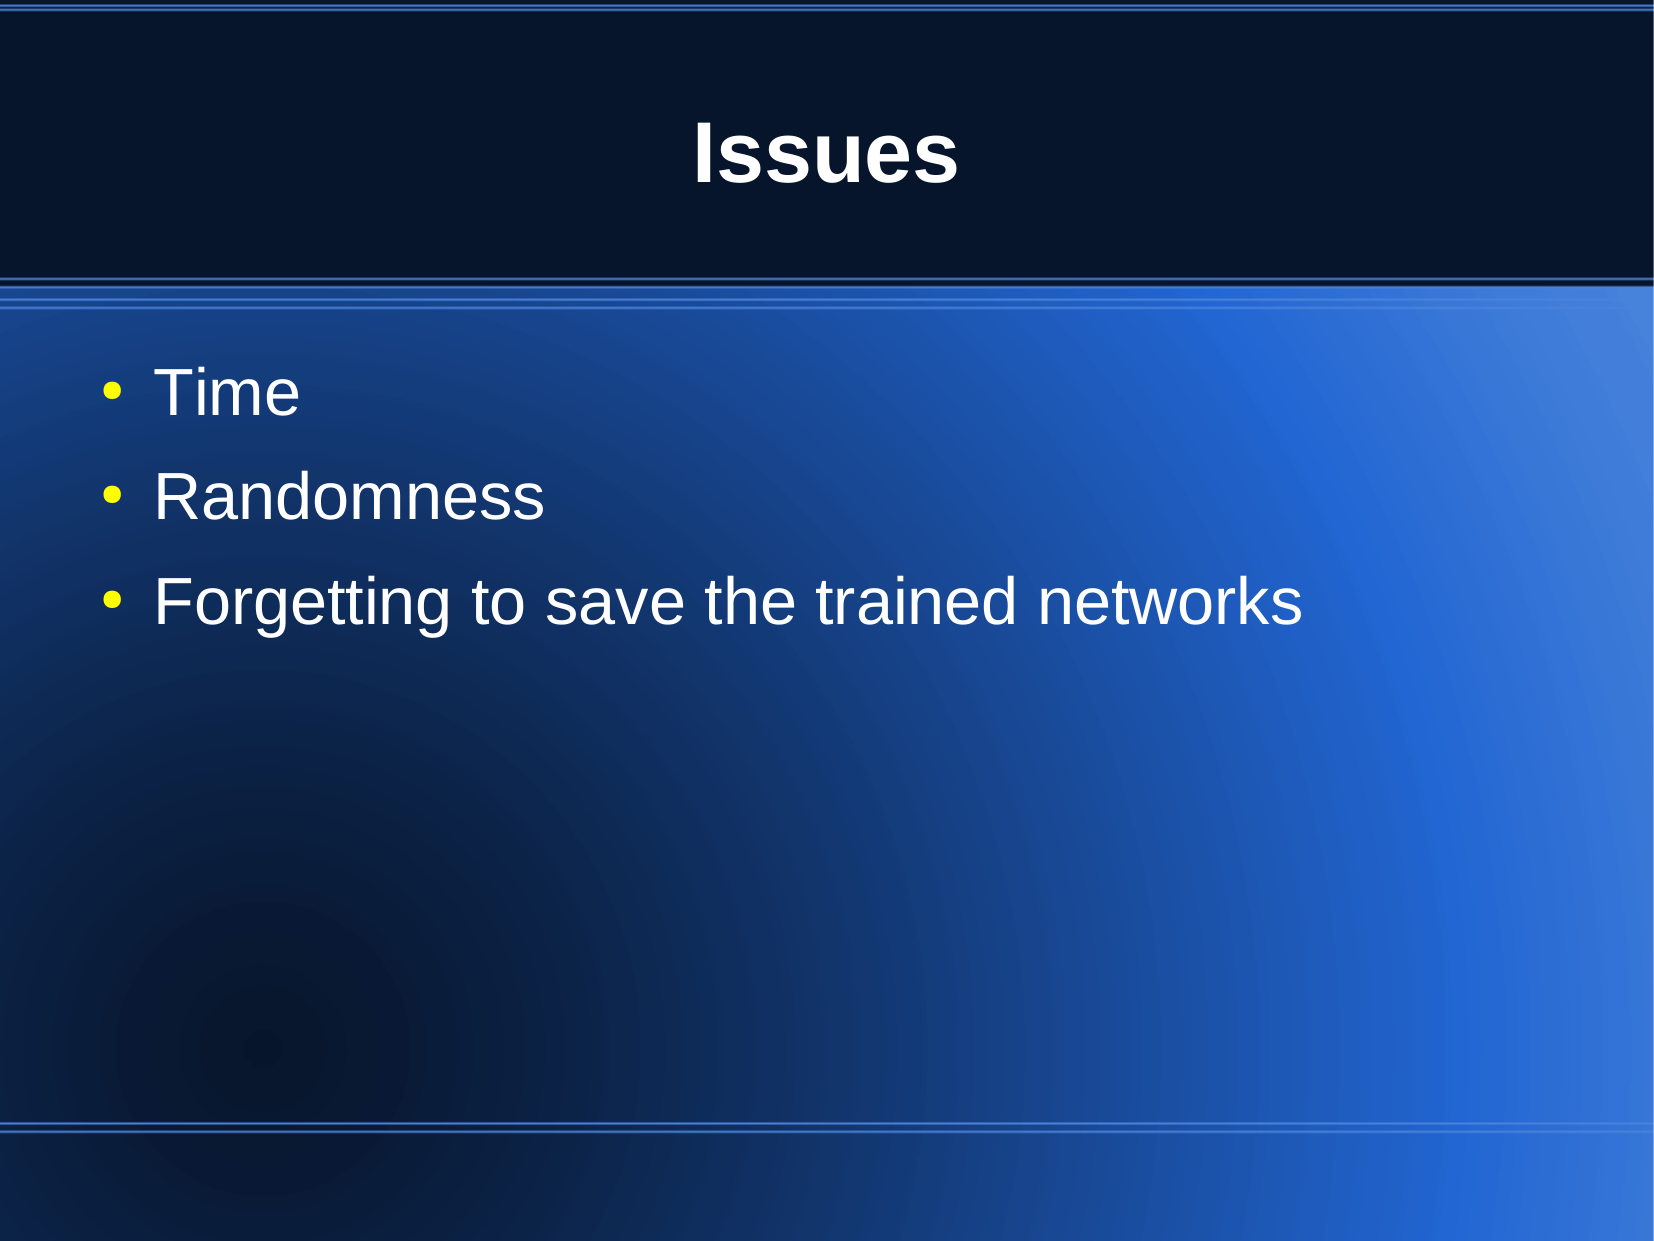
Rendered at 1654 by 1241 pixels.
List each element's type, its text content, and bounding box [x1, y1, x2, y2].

picture [0, 0, 1654, 1241]
title Issues [82, 49, 1571, 257]
list Time Randomness Forgetting to save the trained networks [82, 355, 1571, 1058]
